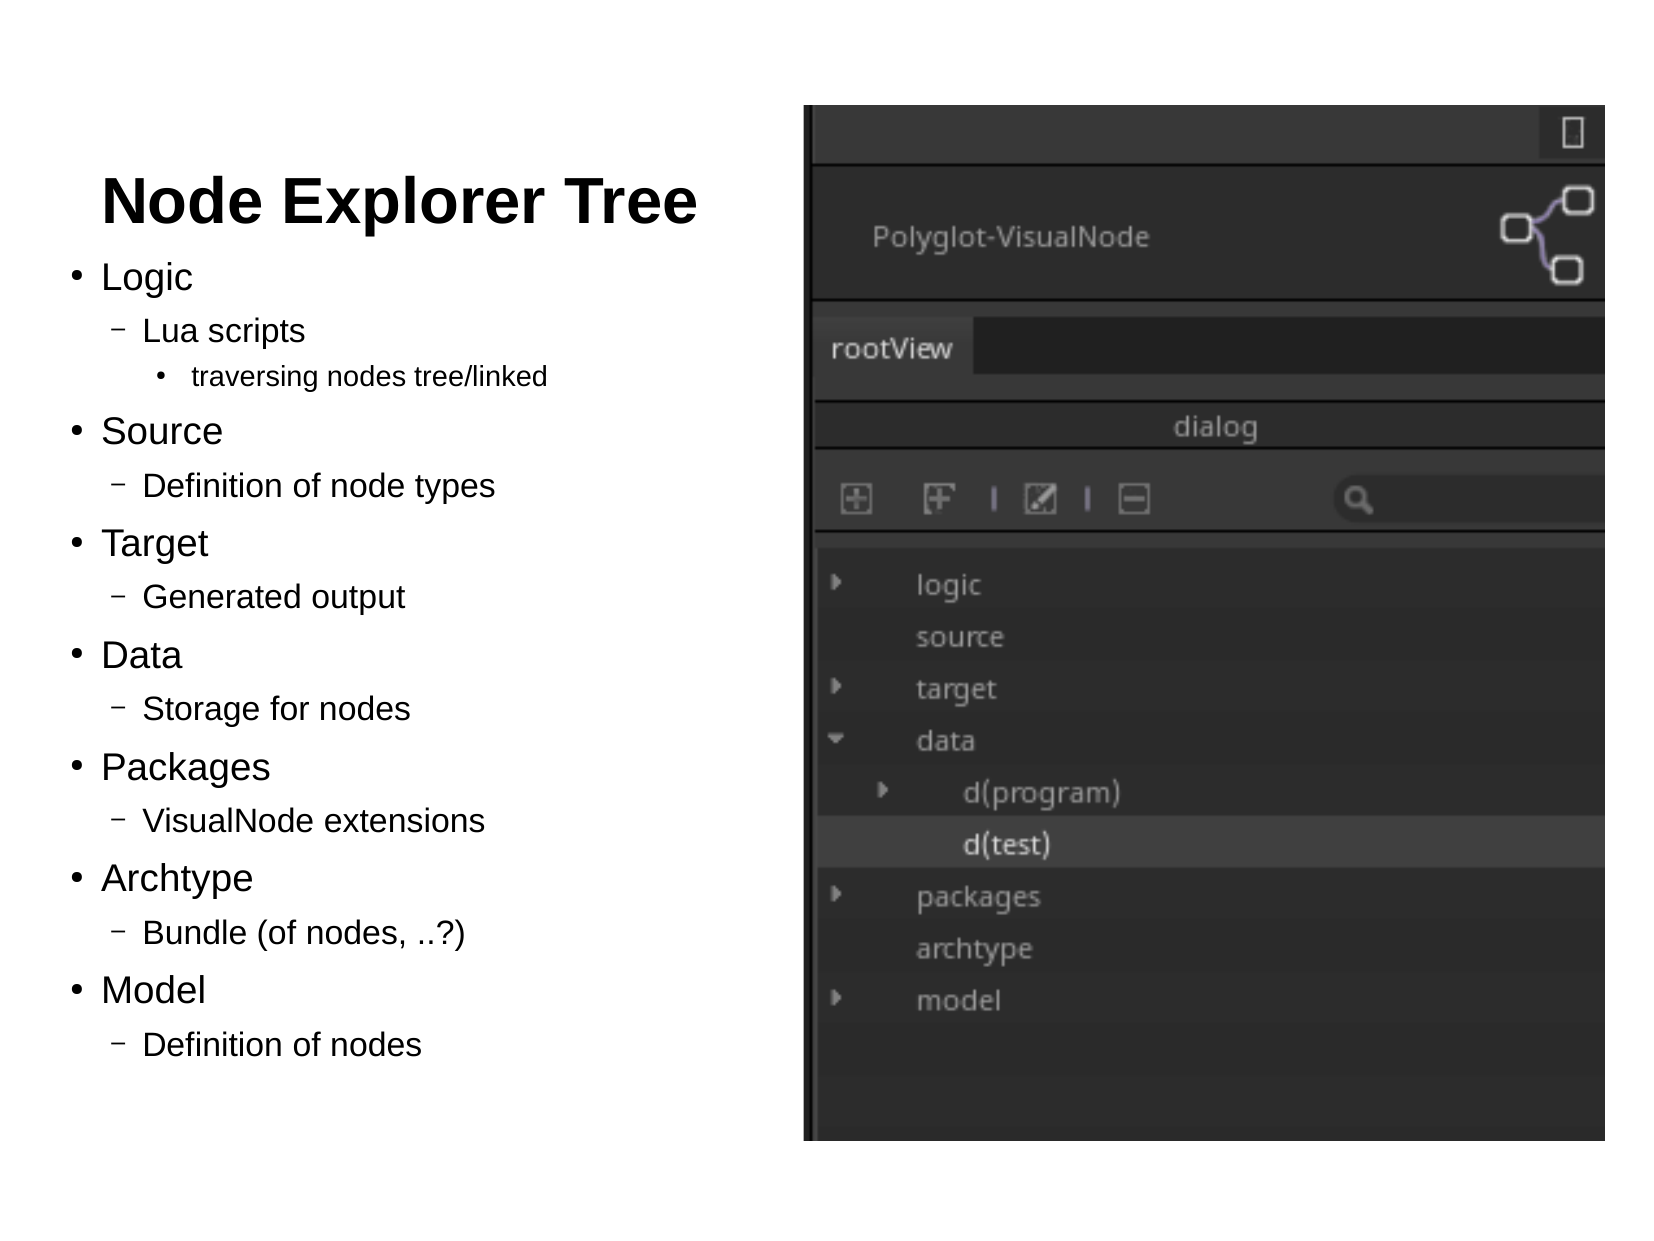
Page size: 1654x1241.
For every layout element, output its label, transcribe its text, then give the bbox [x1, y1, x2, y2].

picture [803, 105, 1606, 1141]
list Node Explorer Tree Logic Lua scripts traversing nodes tree/linked Source Definition of node types Target Generated output Data Storage for nodes Packages VisualNode extensions Archtype Bundle (of nodes, ..?) Model Definition of nodes [60, 165, 772, 1066]
